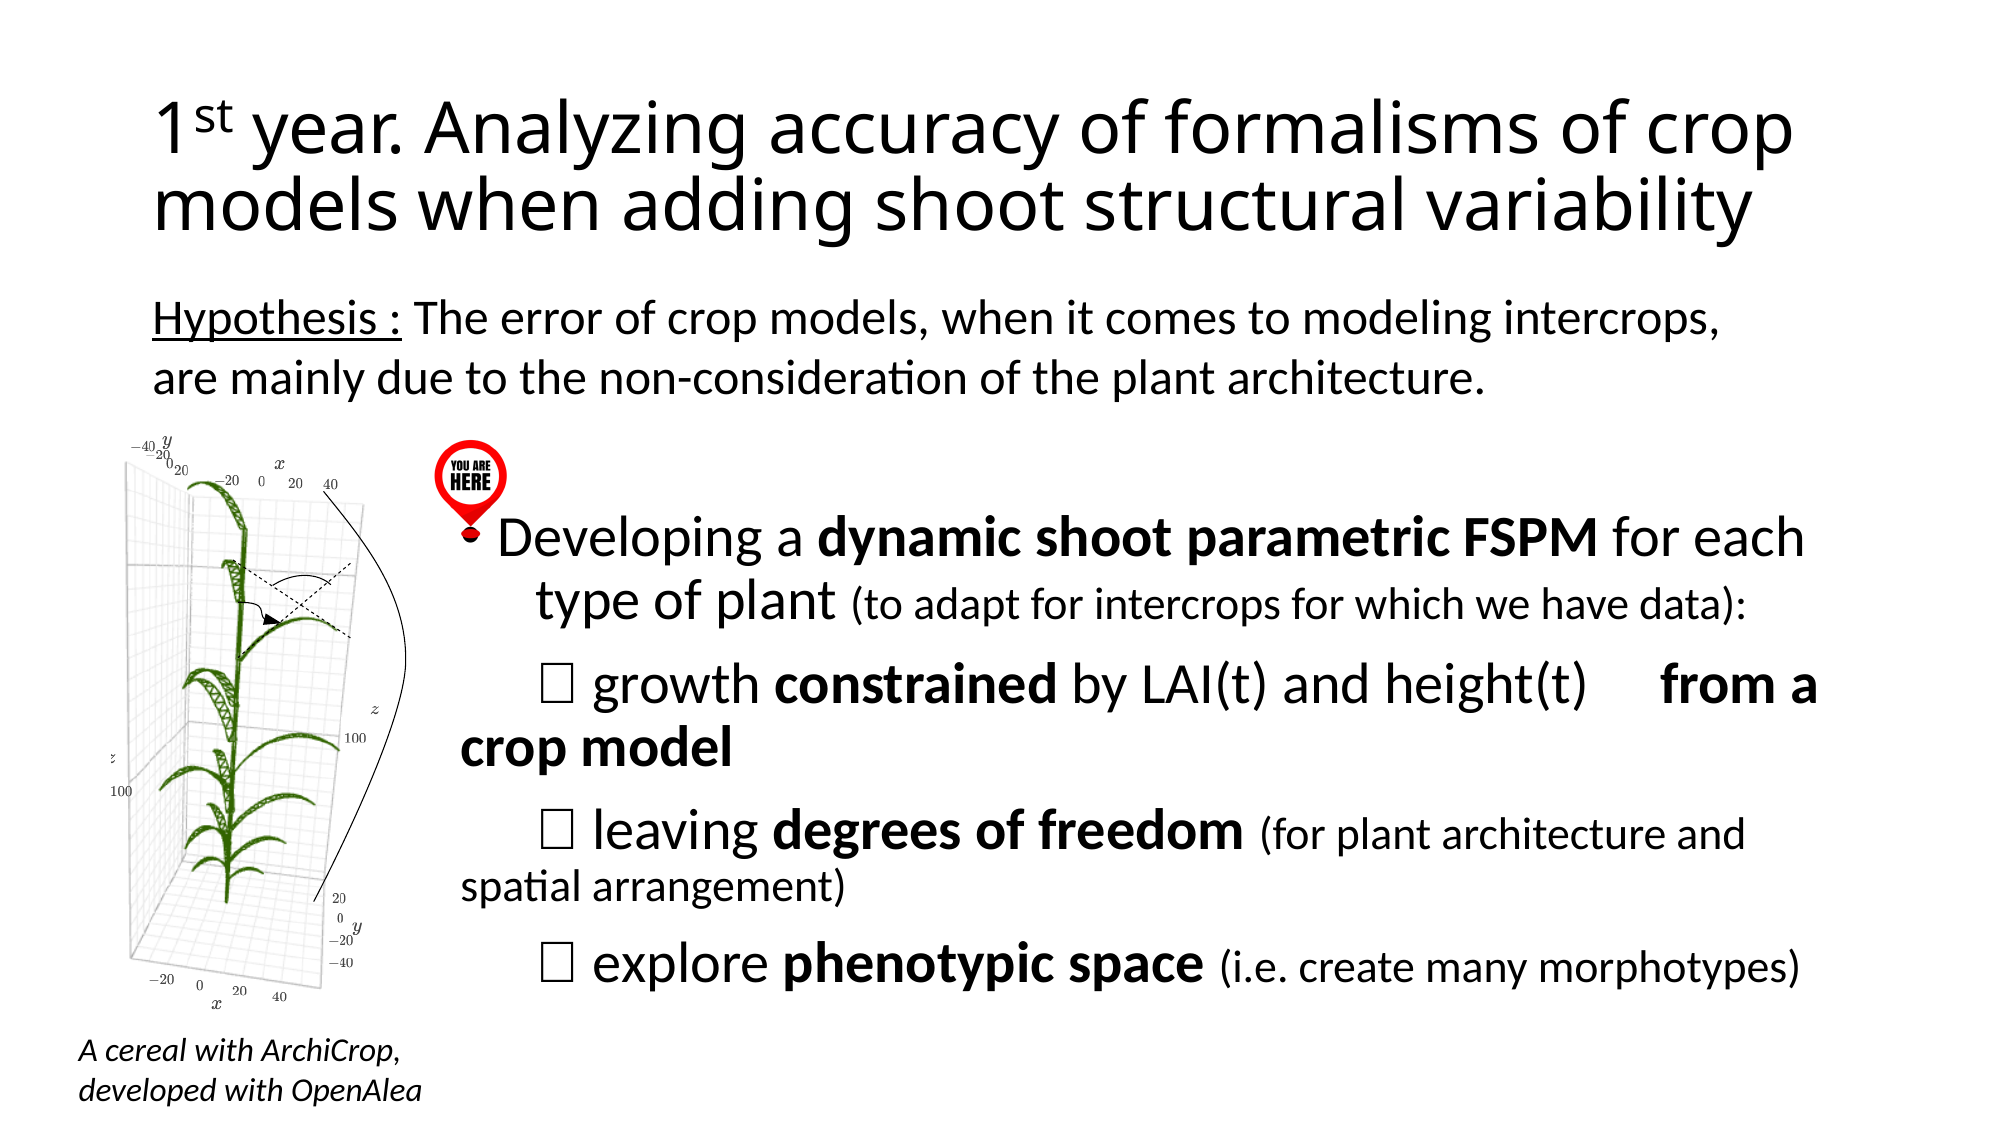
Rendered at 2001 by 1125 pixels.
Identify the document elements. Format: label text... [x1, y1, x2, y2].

title 1st year. Analyzing accuracy of formalisms of crop models when adding shoot structural variability [137, 59, 1863, 278]
text_box Hypothesis : The error of crop models, when it comes to modeling intercrops, are mainly due to the non-consideration of the plant architecture. [137, 277, 1811, 414]
text_box A cereal with ArchiCrop, developed with OpenAlea [63, 1020, 451, 1117]
list Developing a dynamic shoot parametric FSPM for each type of plant (to adapt for intercrops for which we have data):  growth constrained by LAI(t) and height(t) from a crop model  leaving degrees of freedom (for plant architecture and spatial arrangement)  explore phenotypic space (i.e. create many morphotypes)​ [445, 498, 1929, 1108]
picture [111, 420, 379, 1020]
picture [411, 430, 530, 548]
